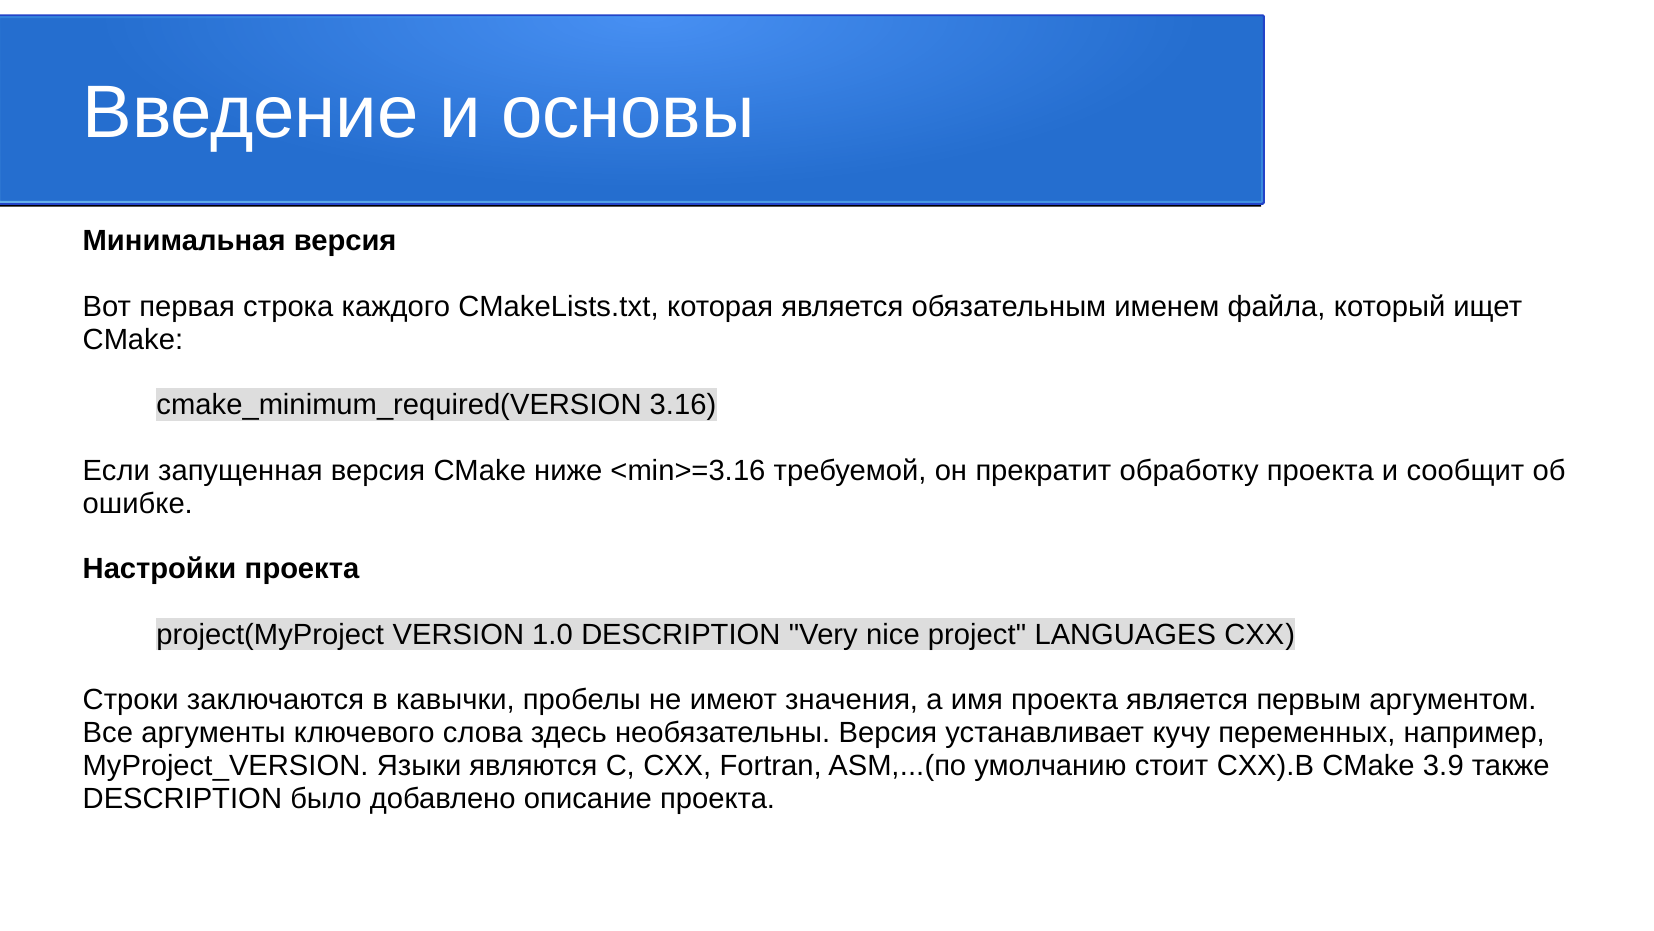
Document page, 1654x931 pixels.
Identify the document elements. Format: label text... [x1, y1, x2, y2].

subtitle Минимальная версия Вот первая строка каждого CMakeLists.txt, которая является обязательным именем файла, который ищет CMake: cmake_minimum_required(VERSION 3.16) Если запущенная версия CMake ниже <min>=3.16 требуемой, он прекратит обработку проекта и сообщит об ошибке. Настройки проекта project(MyProject VERSION 1.0 DESCRIPTION "Very nice project" LANGUAGES CXX) Строки заключаются в кавычки, пробелы не имеют значения, а имя проекта является первым аргументом. Все аргументы ключевого слова здесь необязательны. Версия устанавливает кучу переменных, например, MyProject_VERSION. Языки являются C, CXX, Fortran, ASM,...(по умолчанию стоит CXX).В CMake 3.9 также DESCRIPTION было добавлено описание проекта. [82, 224, 1571, 913]
title Введение и основы [82, 35, 1235, 189]
